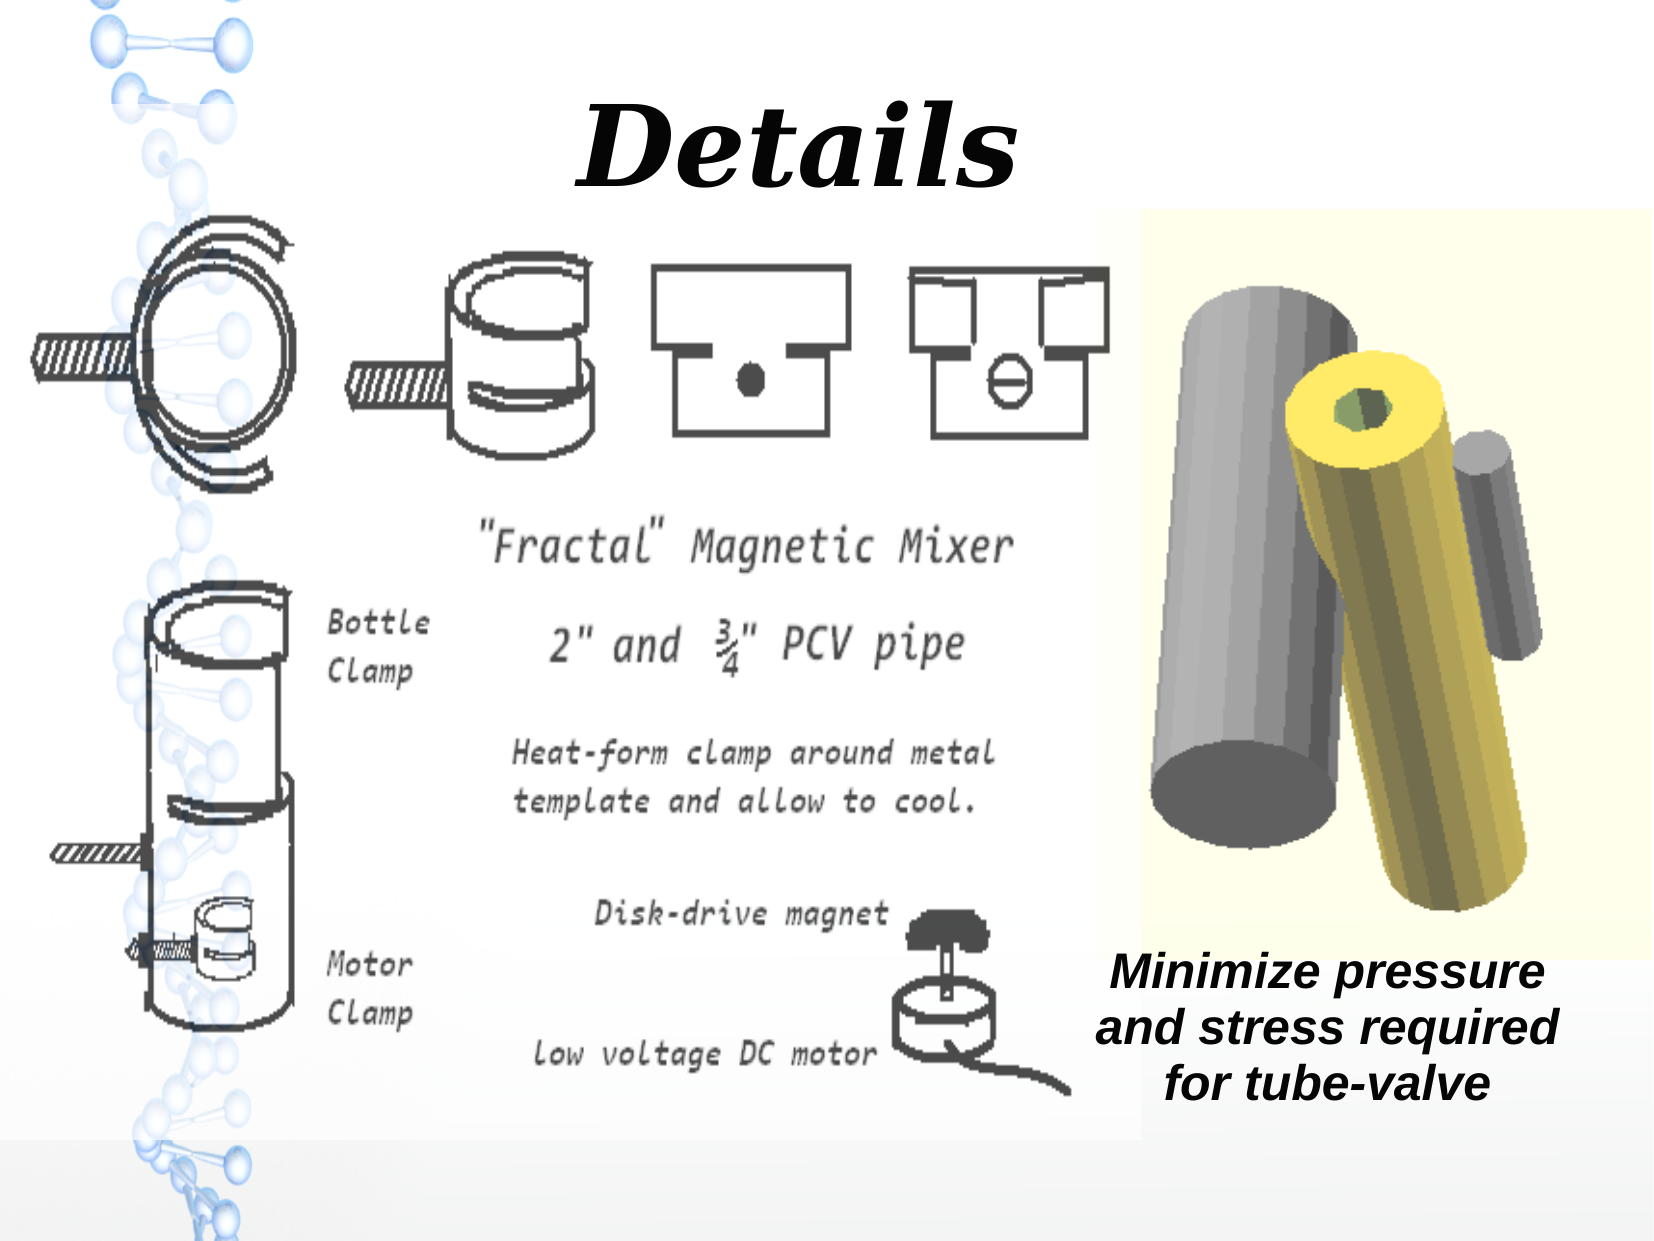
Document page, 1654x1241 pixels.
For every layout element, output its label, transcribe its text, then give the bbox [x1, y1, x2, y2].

title Details [480, 45, 1141, 253]
subtitle Minimize pressure and stress required for tube-valve [1065, 915, 1591, 1141]
picture [0, 0, 1654, 1241]
